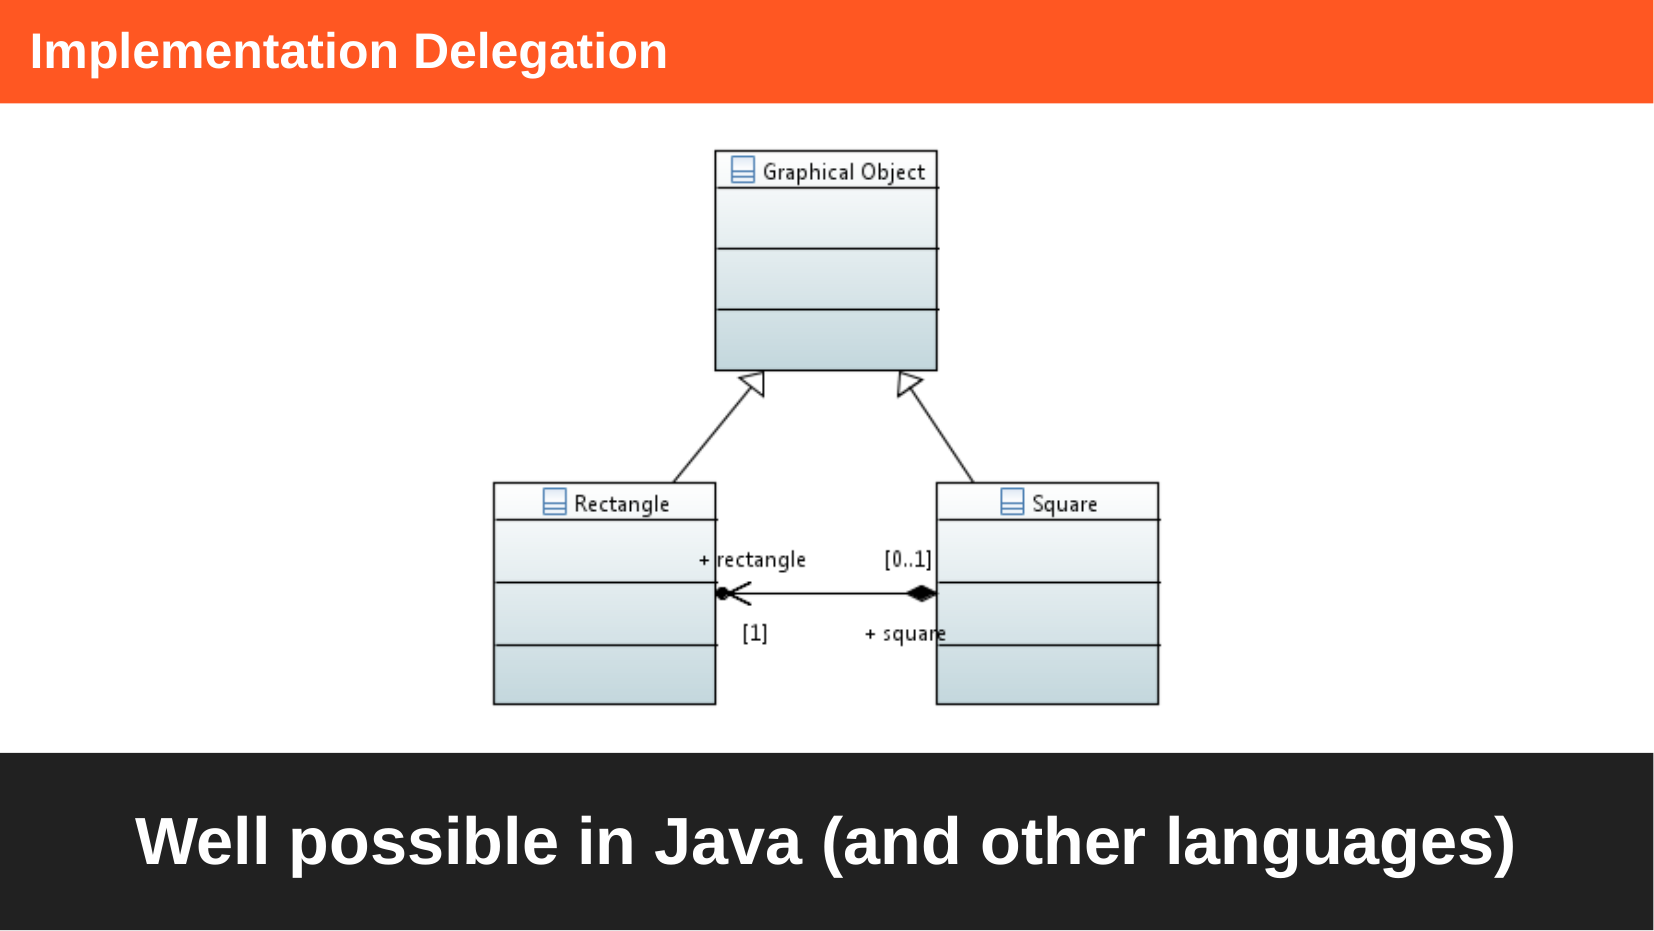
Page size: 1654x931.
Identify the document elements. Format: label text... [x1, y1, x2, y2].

title Implementation Delegation [0, 0, 1654, 104]
text_box Well possible in Java (and other languages) [0, 752, 1654, 931]
picture [475, 132, 1178, 724]
